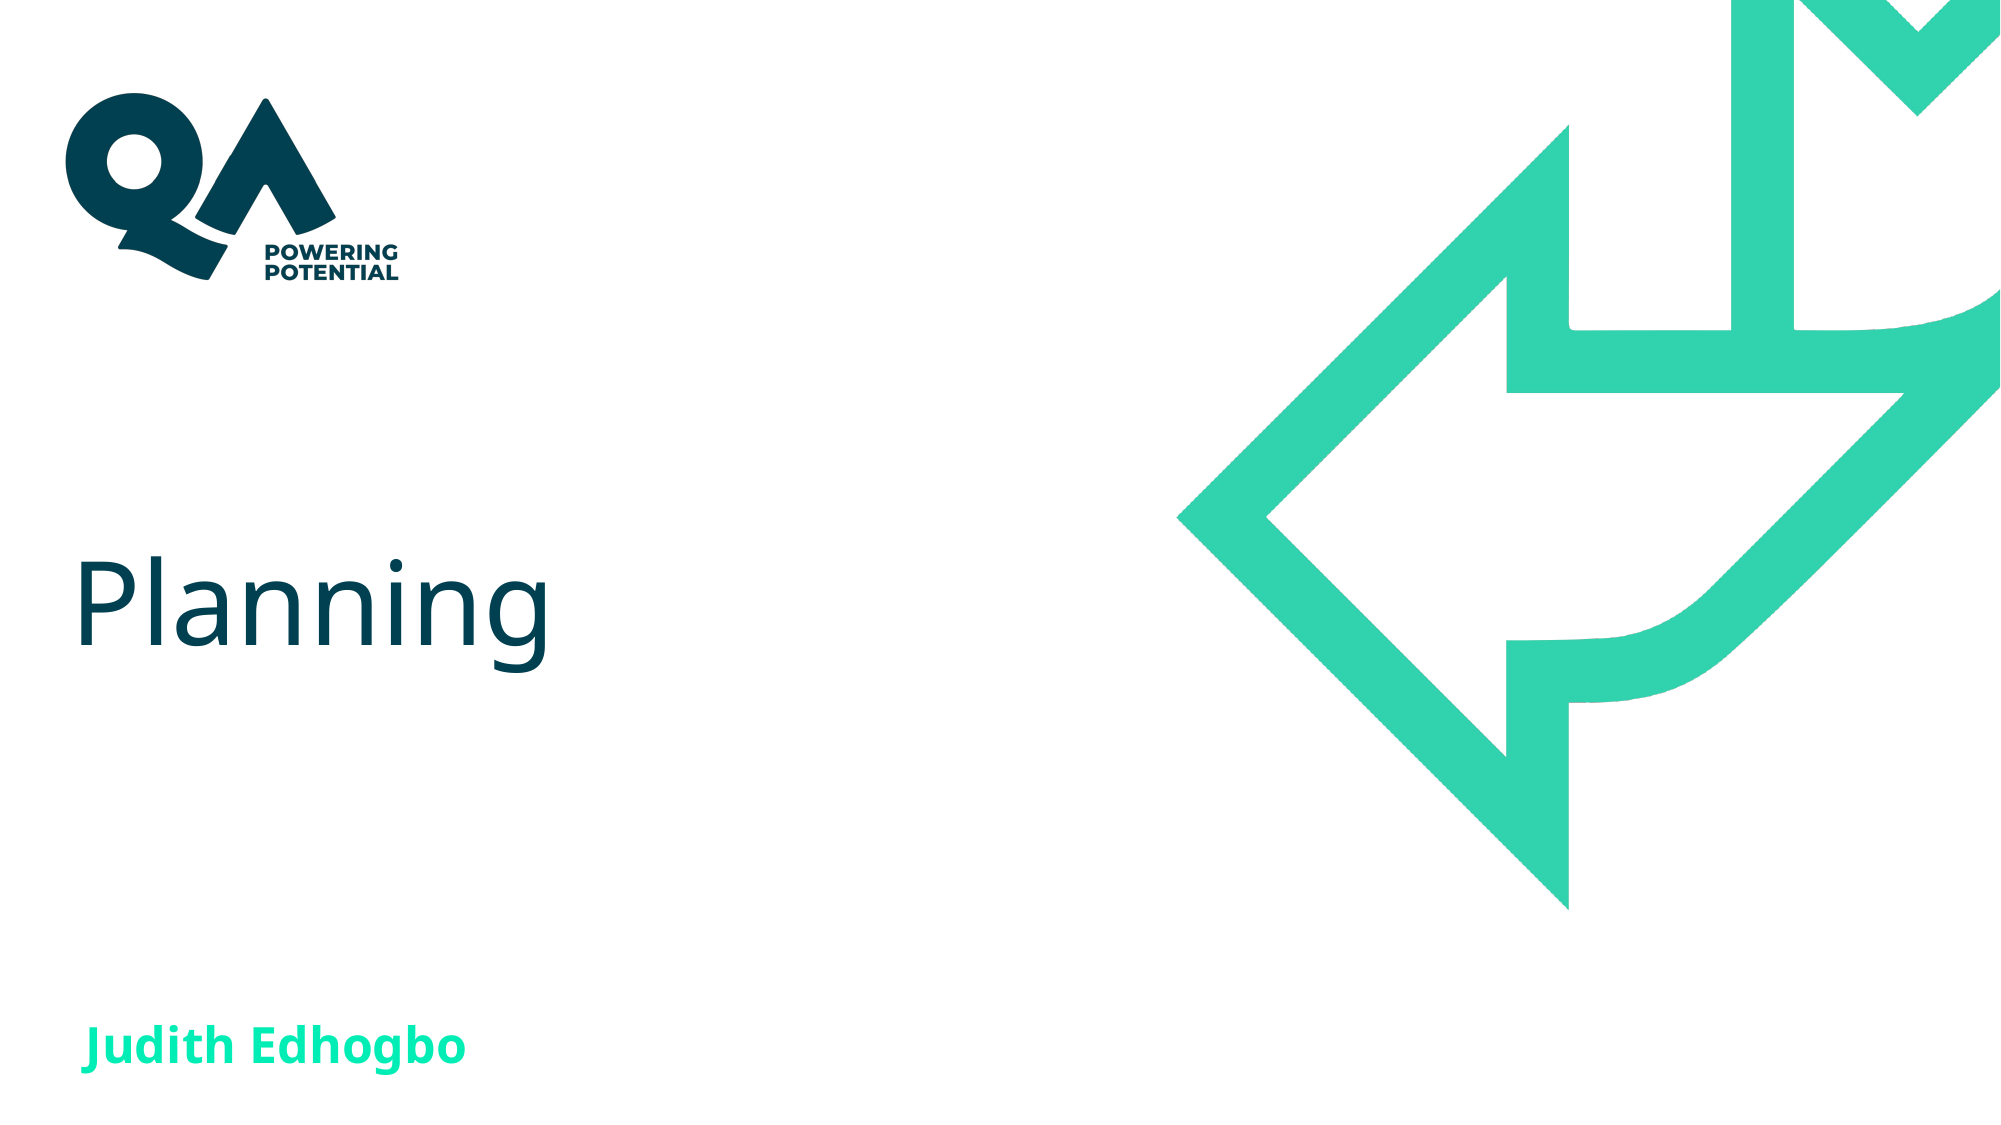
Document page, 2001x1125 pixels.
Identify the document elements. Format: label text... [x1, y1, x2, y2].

list Judith Edhogbo [85, 1027, 1170, 1125]
picture [1164, 0, 2001, 931]
title Planning [70, 271, 1153, 671]
picture [106, 134, 161, 189]
picture [13, 49, 447, 314]
